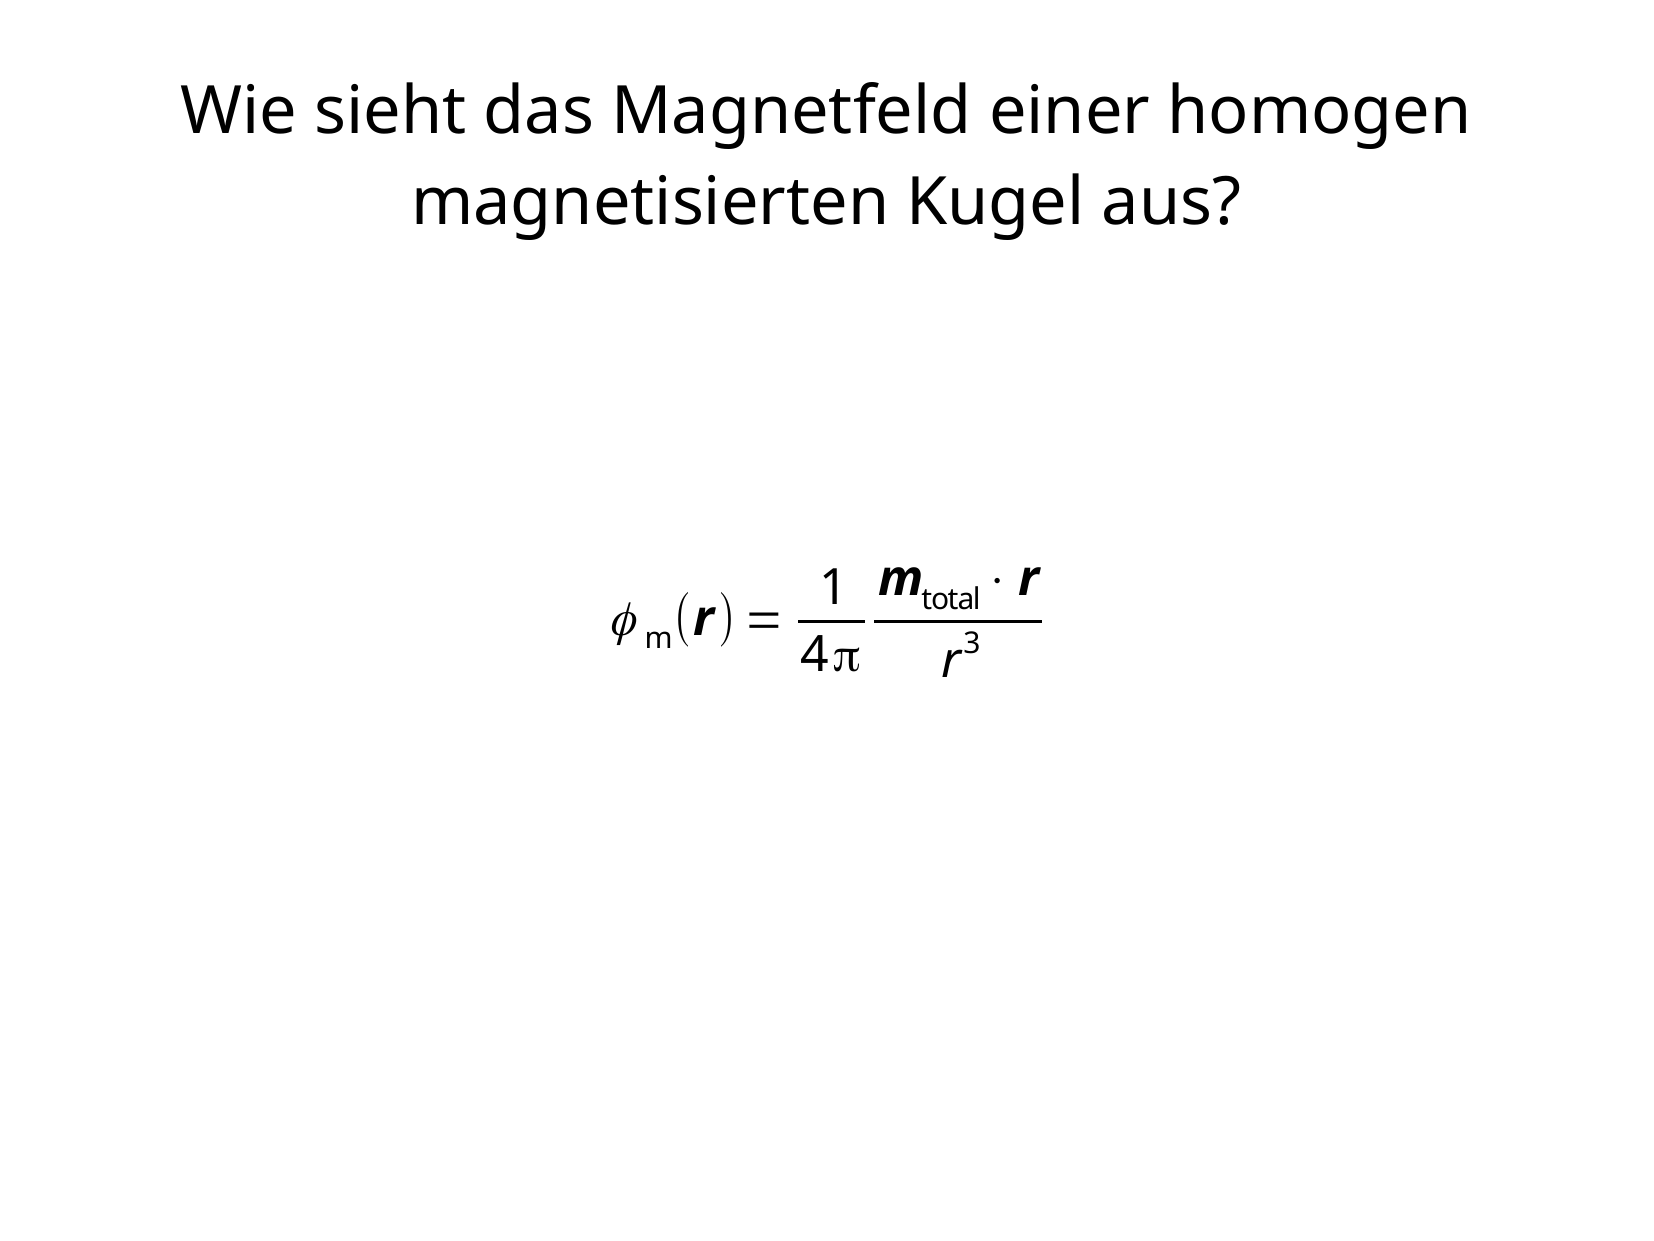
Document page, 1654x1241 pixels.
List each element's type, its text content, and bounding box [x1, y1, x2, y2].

chart [602, 548, 1051, 692]
title Wie sieht das Magnetfeld einer homogen magnetisierten Kugel aus? [82, 49, 1571, 257]
